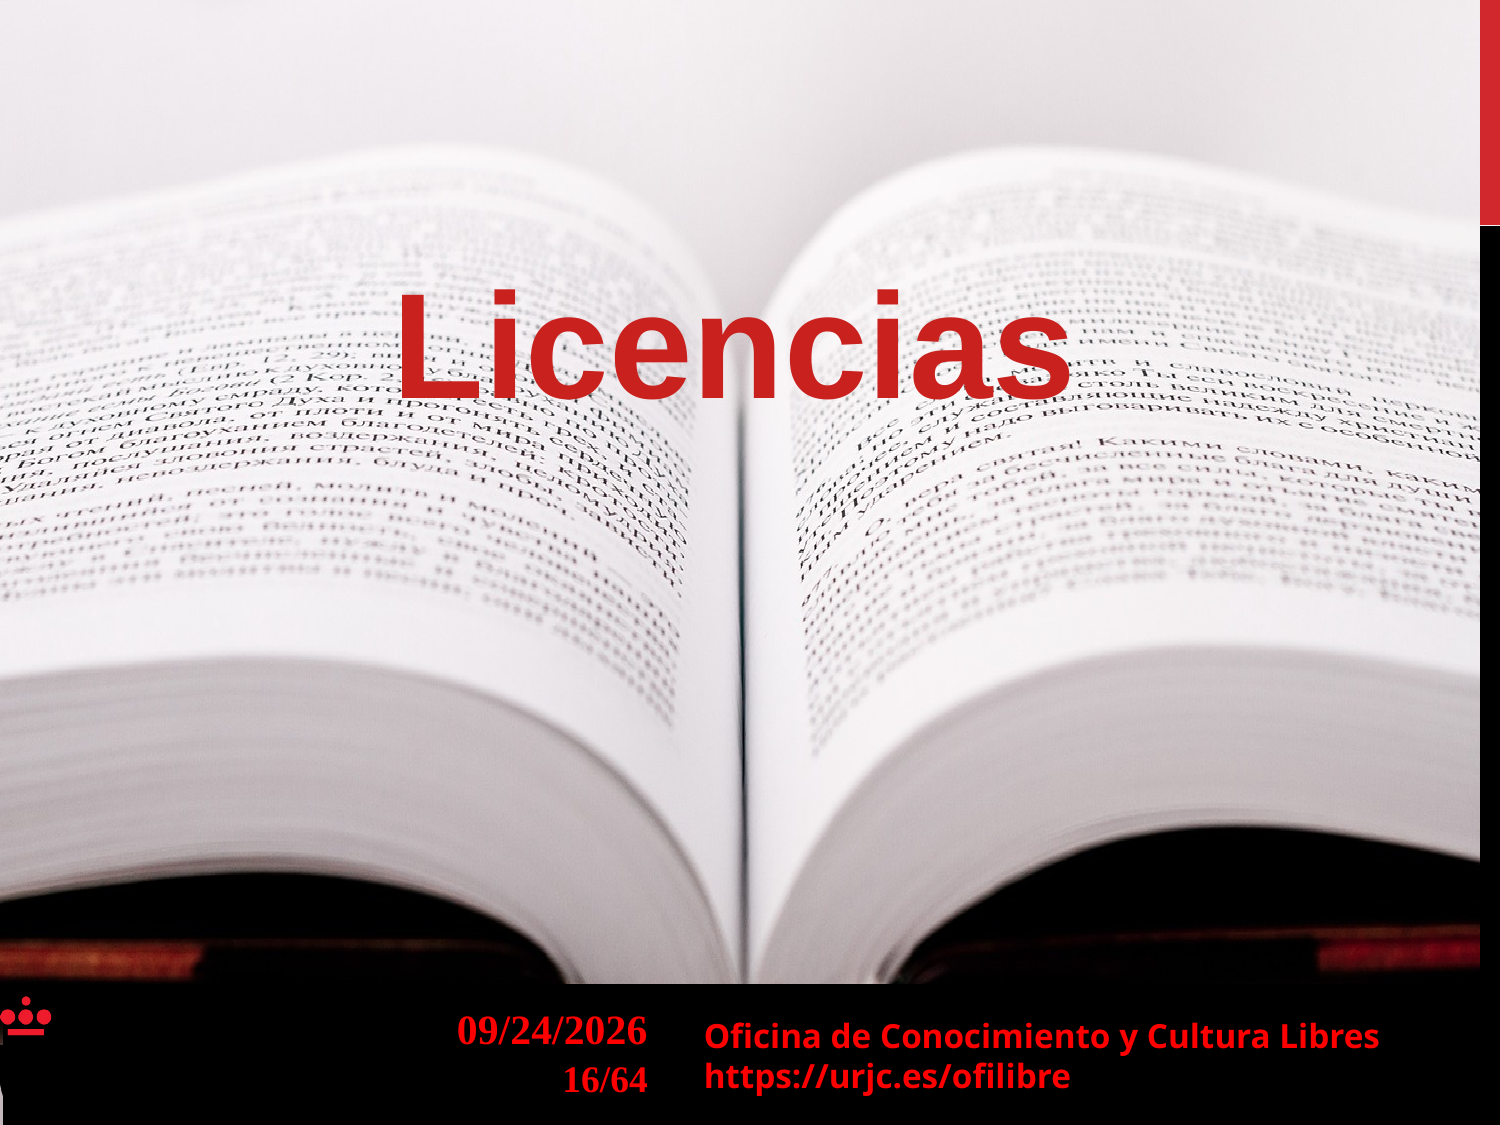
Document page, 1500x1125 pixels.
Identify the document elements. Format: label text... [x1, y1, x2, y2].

title [75, 285, 1425, 661]
text_box Licencias [120, 254, 1351, 605]
picture [0, 0, 1500, 1014]
